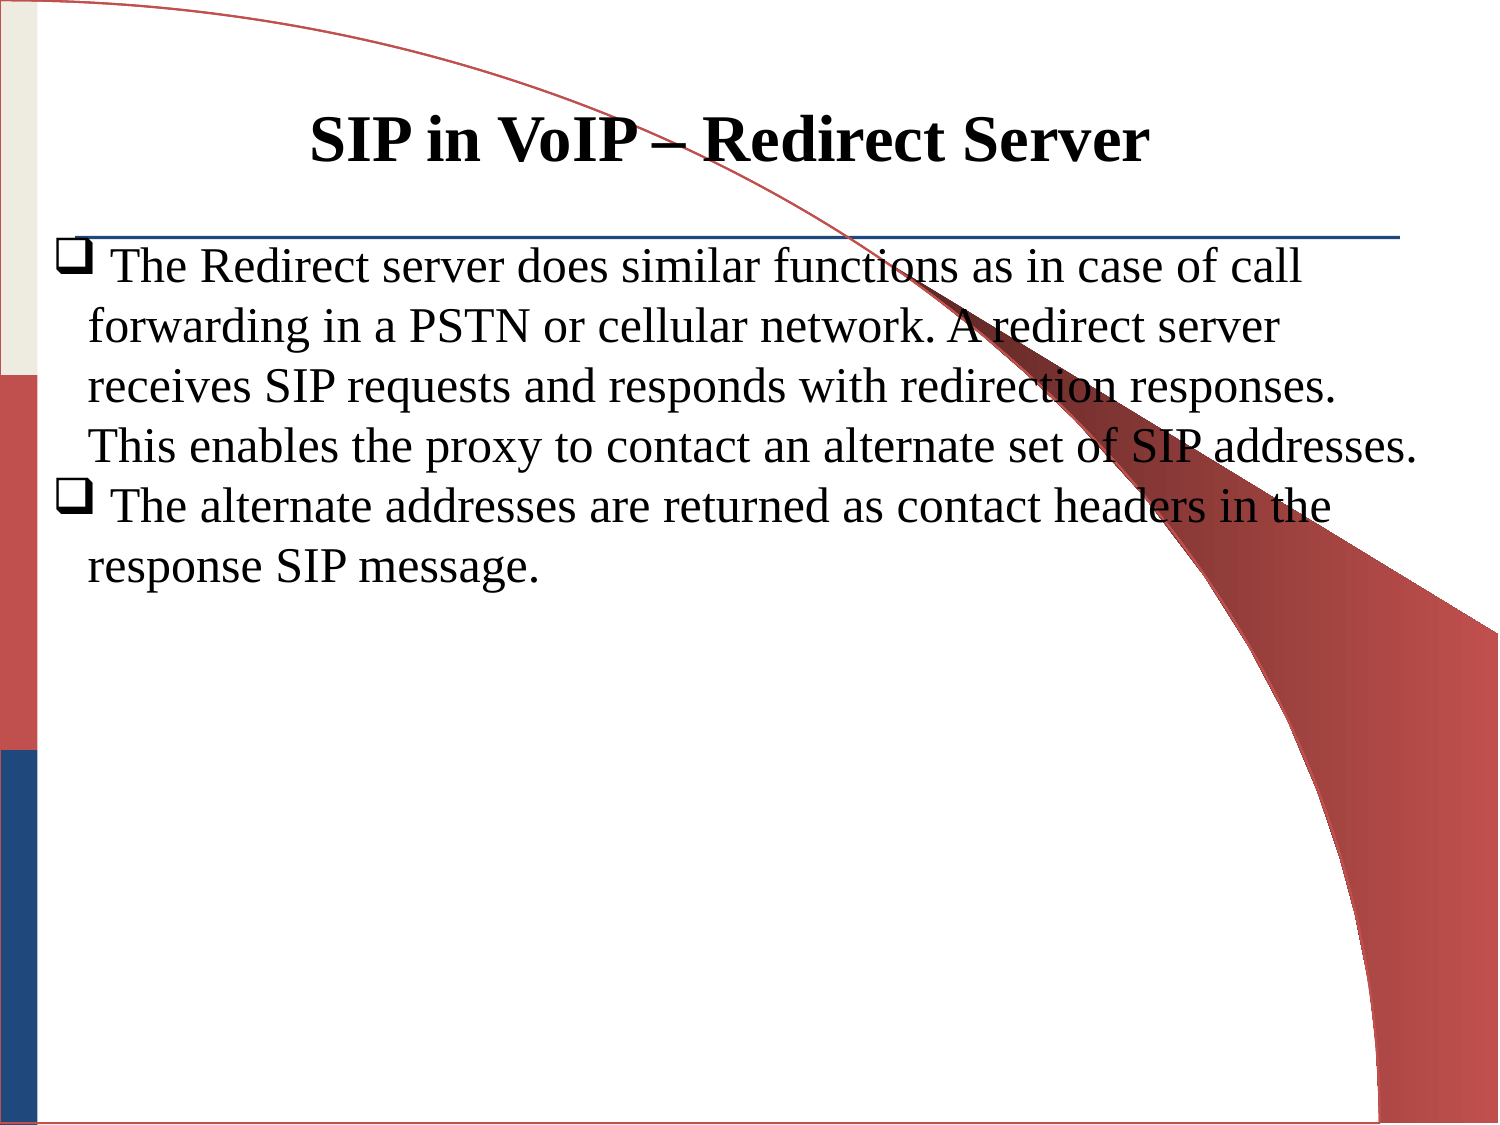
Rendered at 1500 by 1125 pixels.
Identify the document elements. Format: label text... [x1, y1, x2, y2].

text_box The Redirect server does similar functions as in case of call forwarding in a PSTN or cellular network. A redirect server receives SIP requests and responds with redirection responses. This enables the proxy to contact an alternate set of SIP addresses. The alternate addresses are returned as contact headers in the response SIP message. [37, 224, 1438, 600]
text_box SIP in VoIP – Redirect Server [62, 87, 1400, 183]
